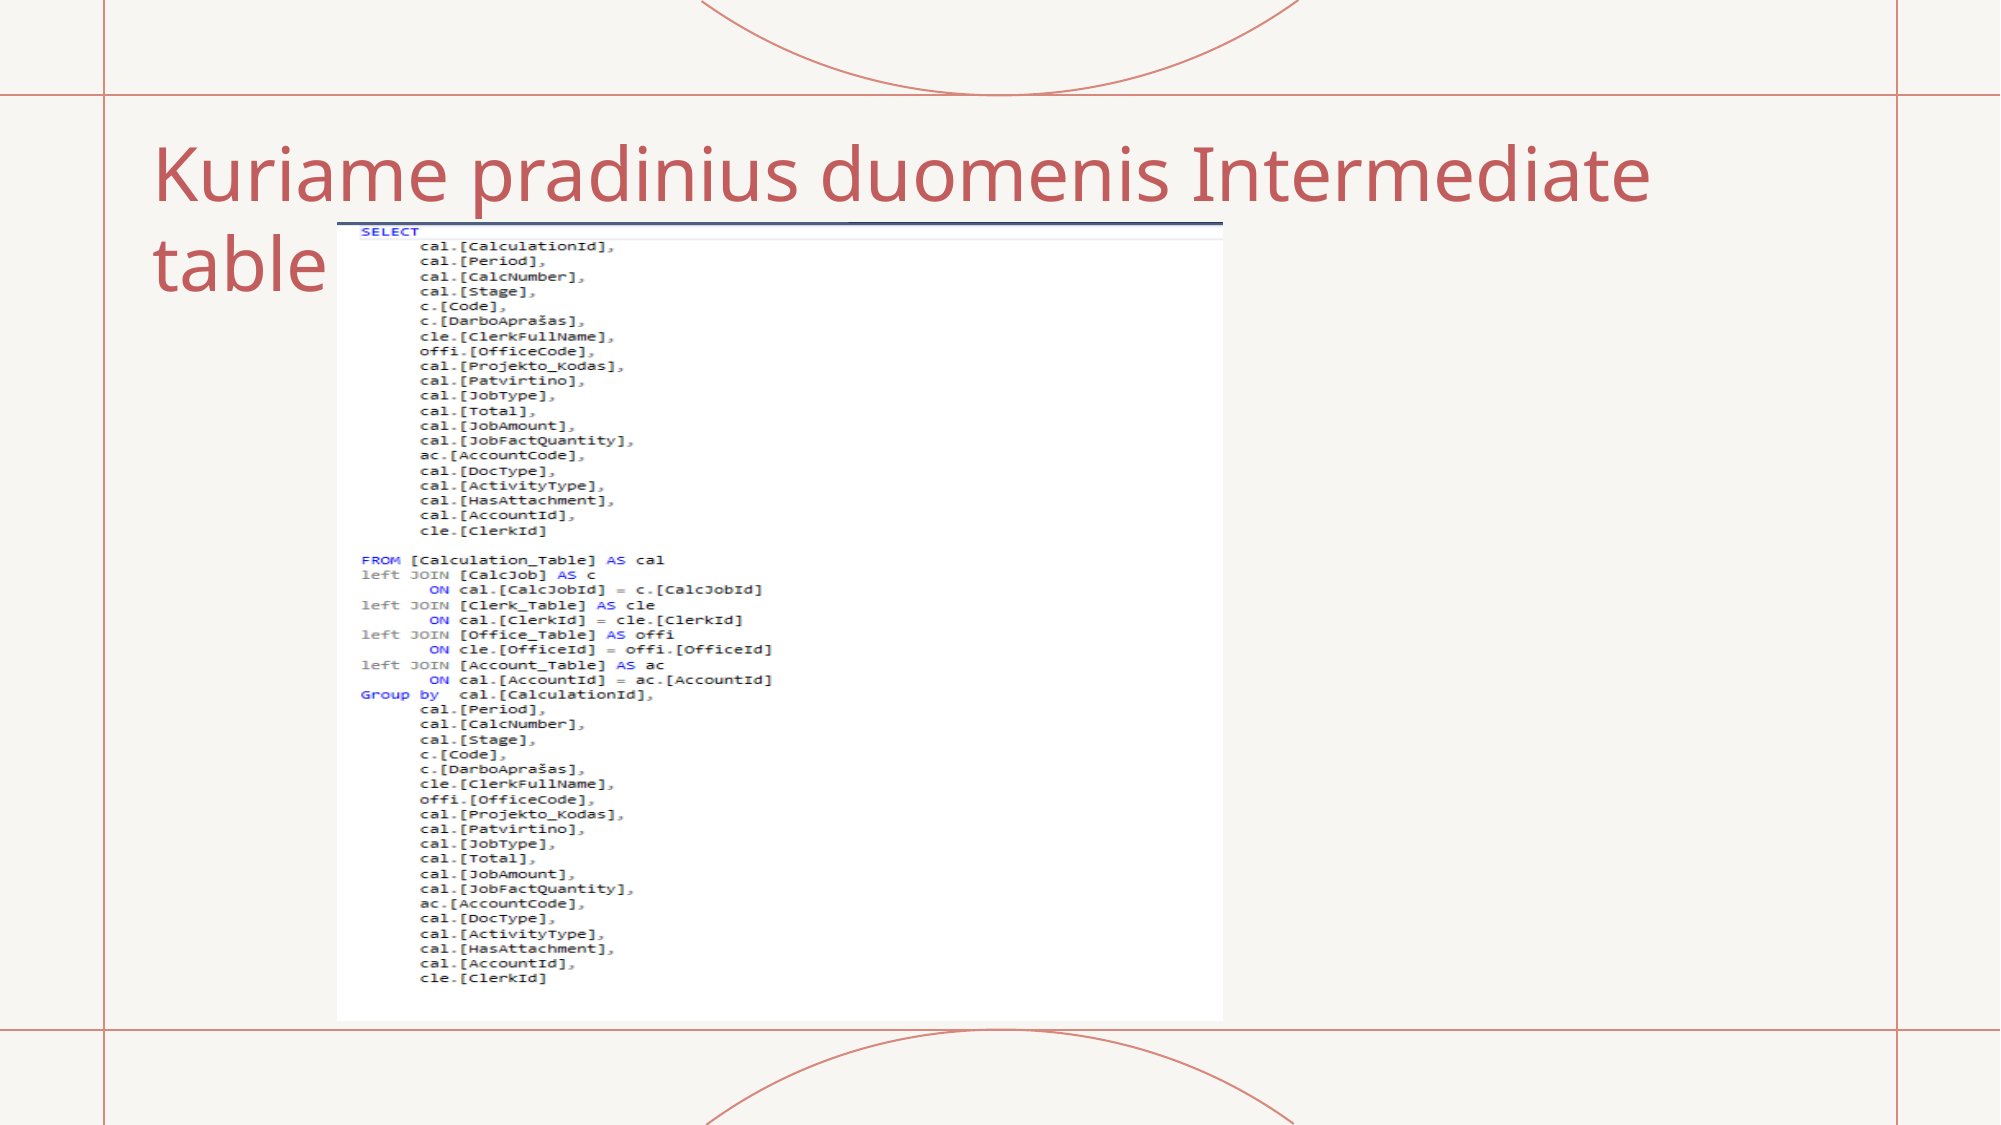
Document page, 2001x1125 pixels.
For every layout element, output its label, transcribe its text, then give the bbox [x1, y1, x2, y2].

title Kuriame pradinius duomenis Intermediate table 1 [137, 119, 1863, 223]
picture [337, 222, 1223, 1021]
